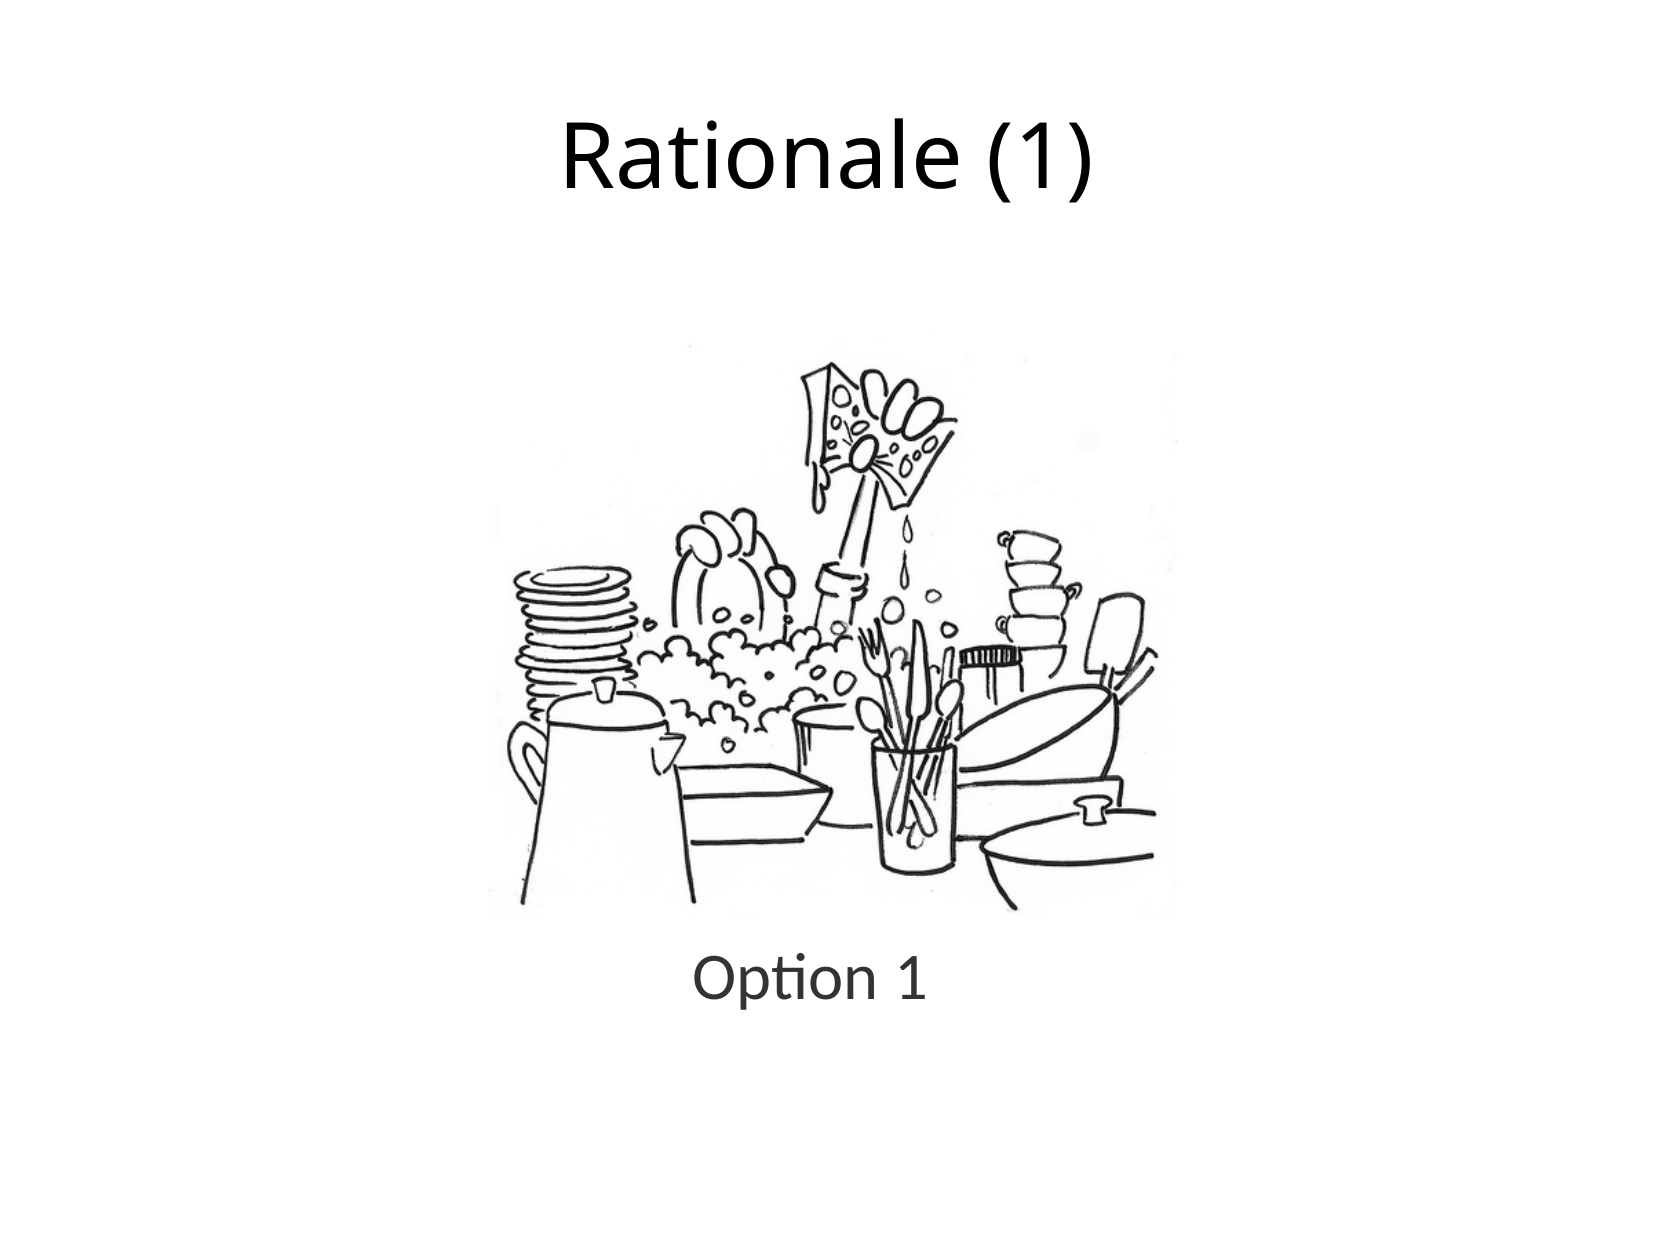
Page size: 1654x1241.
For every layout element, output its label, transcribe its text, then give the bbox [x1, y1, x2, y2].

text_box Option 1 [82, 942, 1538, 1024]
picture [488, 331, 1177, 916]
title Rationale (1) [82, 49, 1571, 257]
